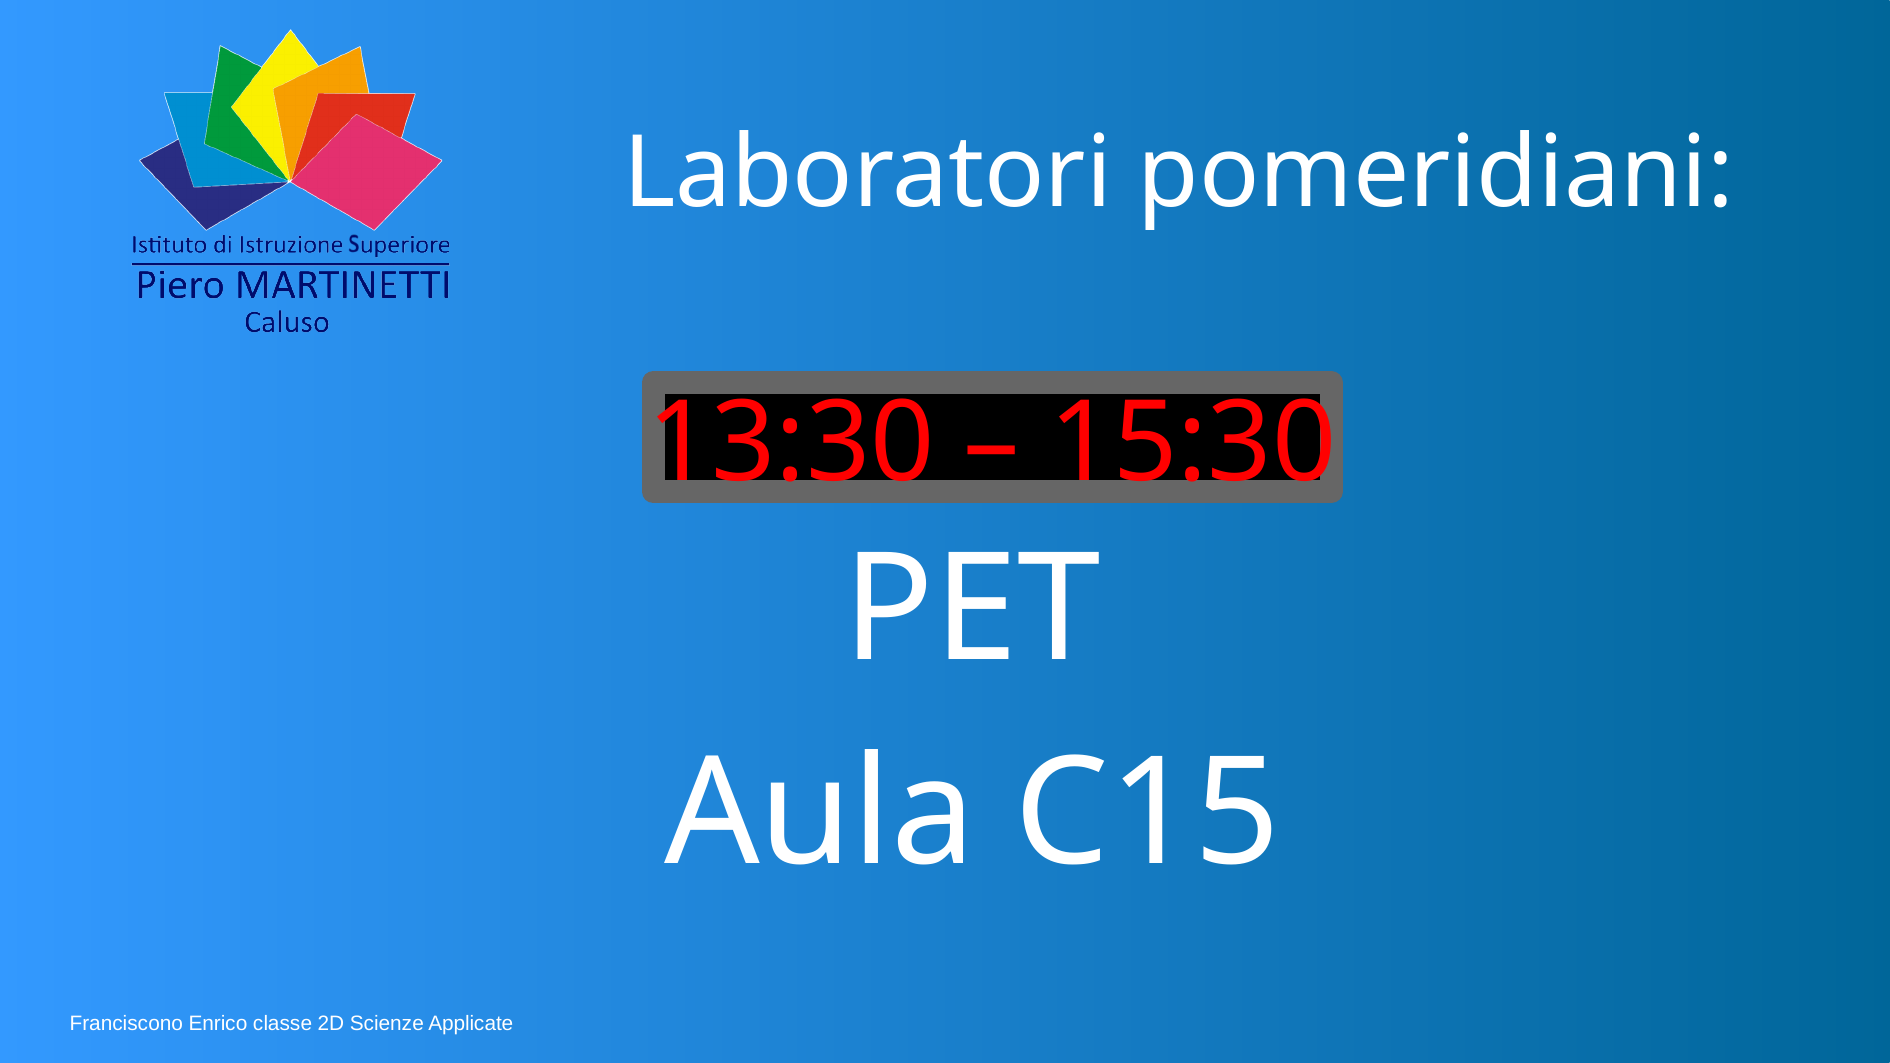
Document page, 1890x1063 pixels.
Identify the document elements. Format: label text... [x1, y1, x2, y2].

text_box PET Aula C15 [225, 491, 1720, 1042]
text_box Laboratori pomeridiani: [591, 91, 1861, 338]
text_box 13:30 – 15:30 [653, 382, 1332, 492]
picture [0, 23, 591, 355]
text_box Franciscono Enrico classe 2D Scienze Applicate [54, 1004, 628, 1063]
